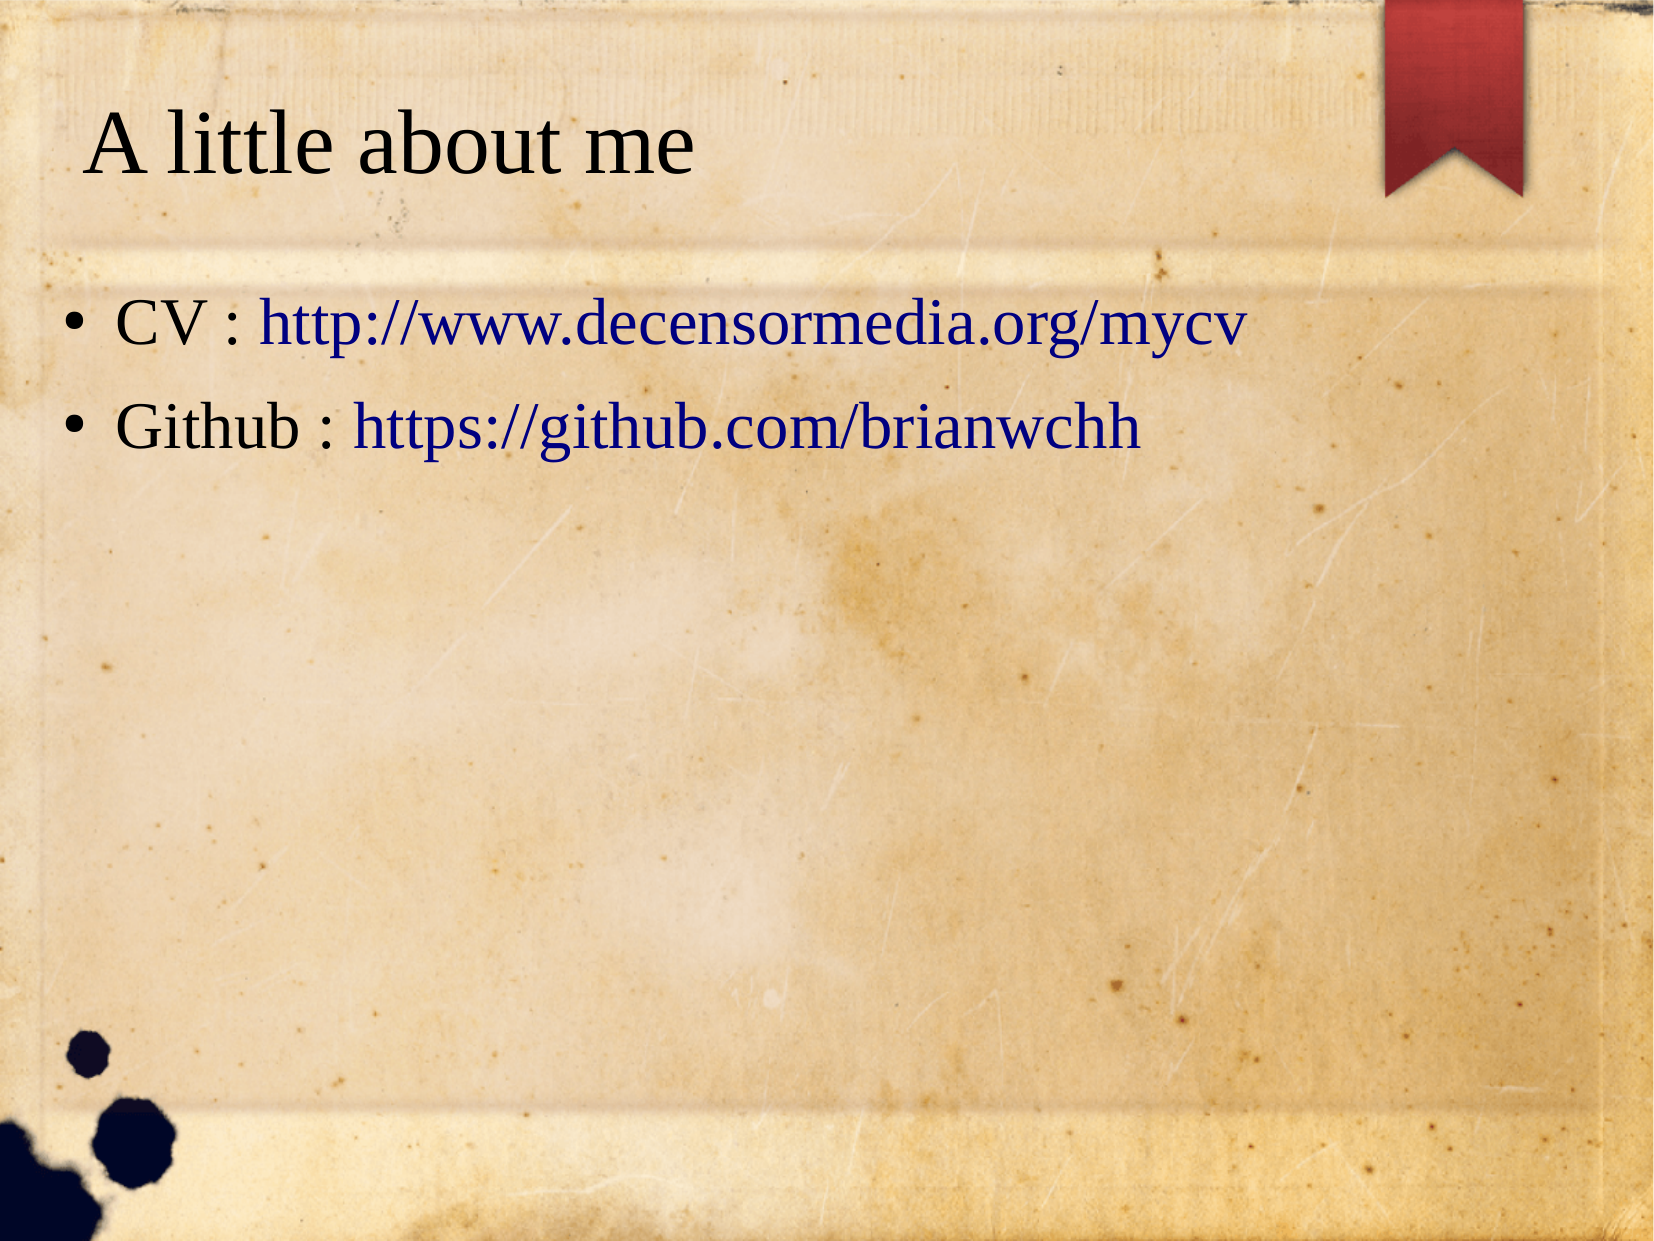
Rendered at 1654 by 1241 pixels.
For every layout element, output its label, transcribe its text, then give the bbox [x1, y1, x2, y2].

title A little about me [82, 49, 1347, 237]
picture [0, 0, 1654, 1241]
list CV : http://www.decensormedia.org/mycv Github : https://github.com/brianwchh [45, 285, 1591, 1021]
